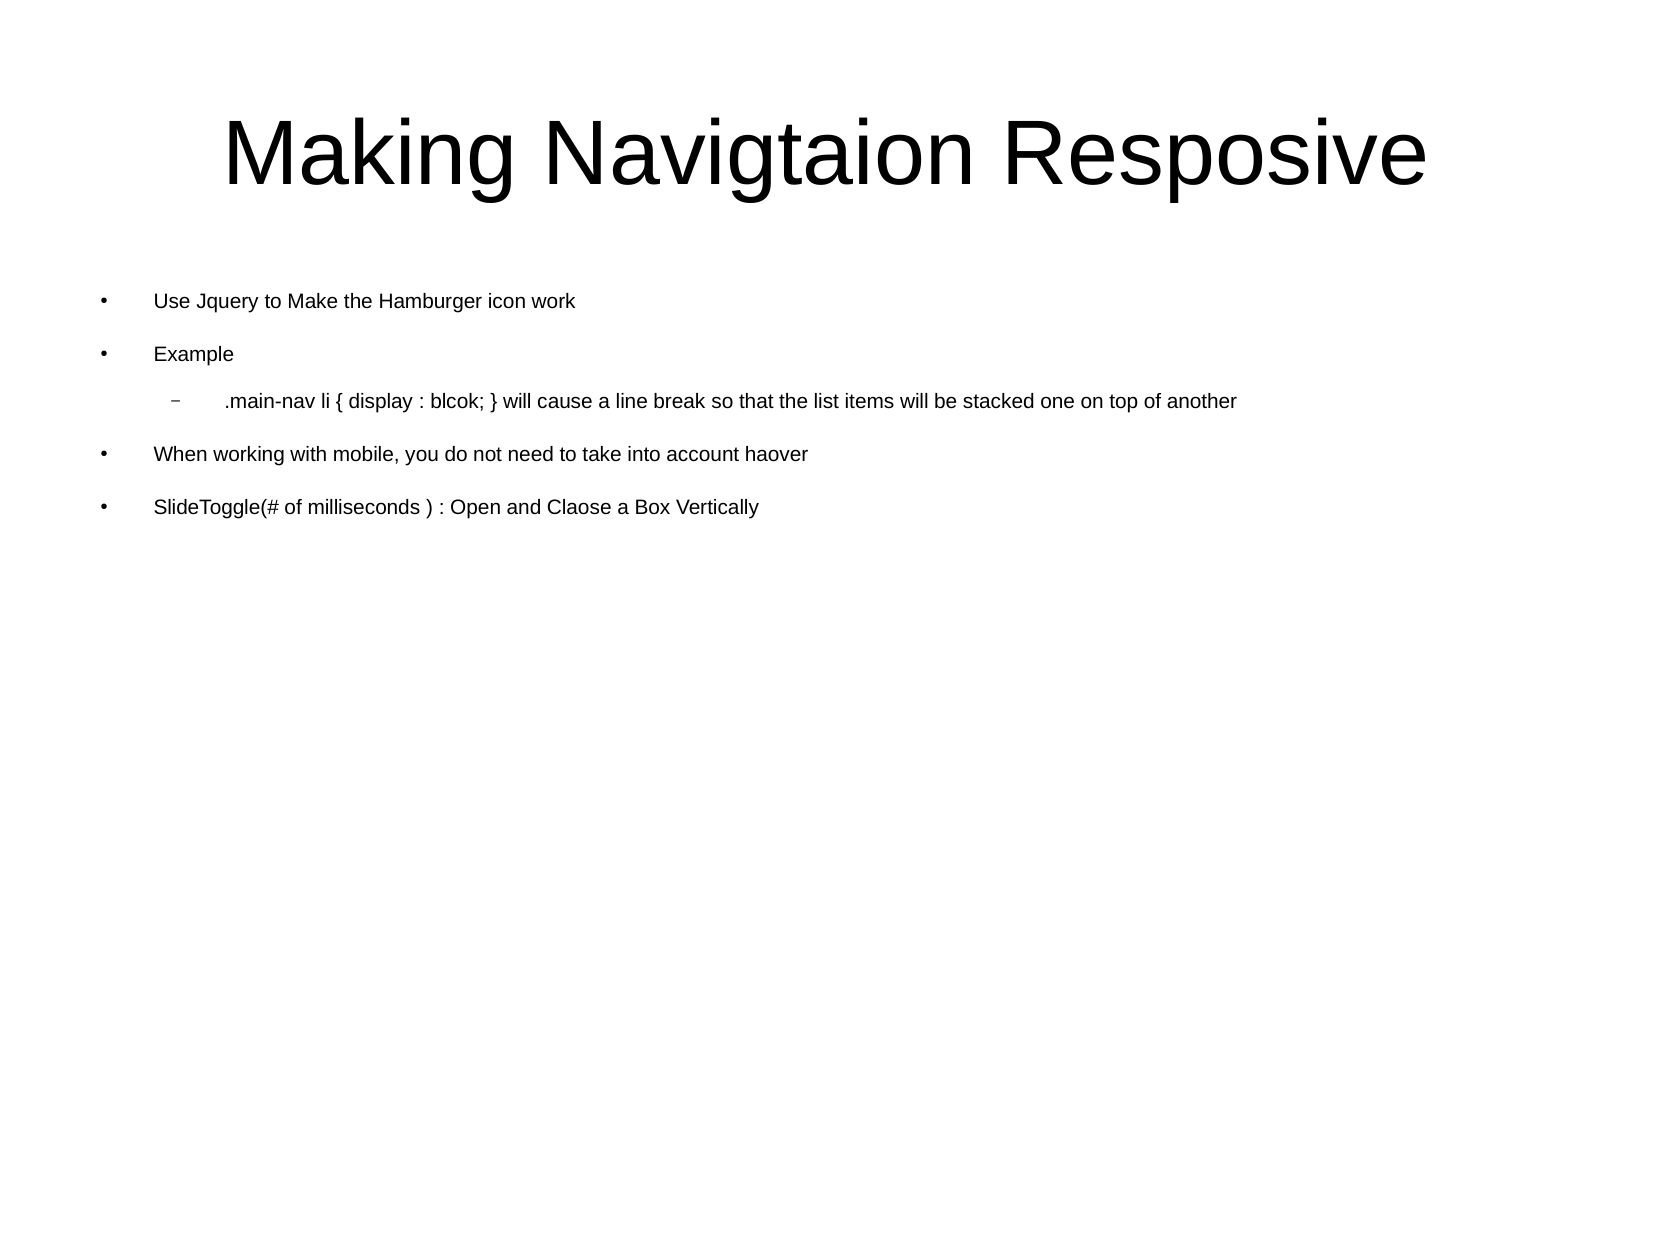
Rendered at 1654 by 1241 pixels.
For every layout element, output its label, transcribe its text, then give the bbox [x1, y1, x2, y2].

list Use Jquery to Make the Hamburger icon work Example .main-nav li { display : blcok; } will cause a line break so that the list items will be stacked one on top of another When working with mobile, you do not need to take into account haover SlideToggle(# of milliseconds ) : Open and Claose a Box Vertically [82, 290, 1571, 1217]
title Making Navigtaion Resposive [82, 49, 1571, 257]
